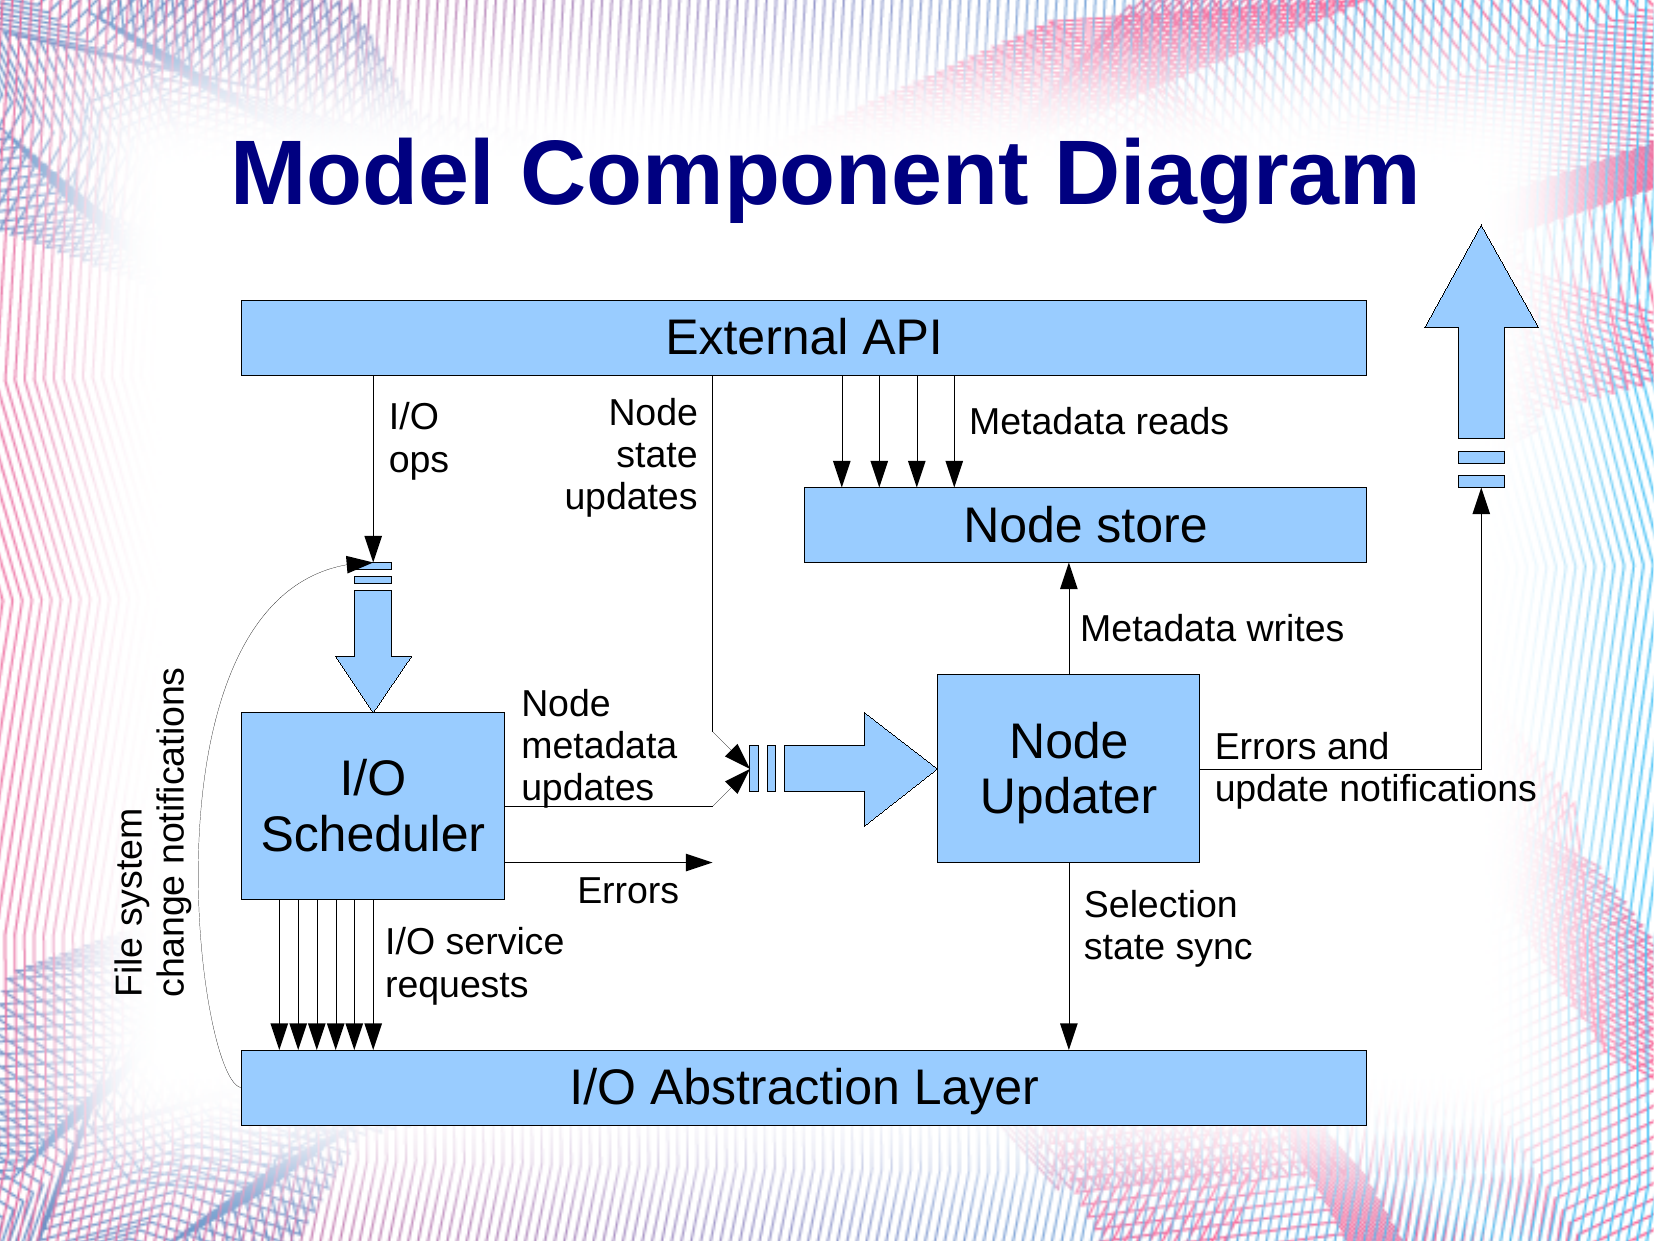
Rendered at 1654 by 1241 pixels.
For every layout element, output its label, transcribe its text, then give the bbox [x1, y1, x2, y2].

text_box I/O service requests [370, 913, 580, 1013]
text_box Node store [804, 487, 1367, 563]
text_box [335, 590, 412, 712]
text_box Metadata writes [1065, 600, 1358, 657]
text_box I/O ops [374, 388, 465, 488]
text_box I/O Scheduler [241, 712, 505, 900]
text_box Errors and update notifications [1200, 717, 1552, 817]
text_box Node Updater [937, 674, 1200, 863]
text_box [767, 745, 776, 792]
text_box [1458, 451, 1505, 464]
text_box I/O Abstraction Layer [241, 1050, 1367, 1126]
text_box Node metadata updates [506, 675, 693, 816]
text_box [354, 576, 392, 584]
text_box [749, 745, 759, 792]
text_box [1458, 475, 1505, 488]
text_box Selection state sync [1069, 876, 1268, 976]
text_box External API [241, 300, 1367, 376]
text_box Metadata reads [954, 393, 1244, 451]
text_box [1424, 224, 1539, 439]
picture [0, 0, 1654, 1241]
text_box Errors [562, 862, 695, 920]
title Model Component Diagram [118, 88, 1536, 257]
text_box Node state updates [549, 384, 713, 526]
text_box File system change notifications [100, 652, 200, 1013]
text_box [358, 562, 392, 570]
text_box [784, 712, 937, 827]
